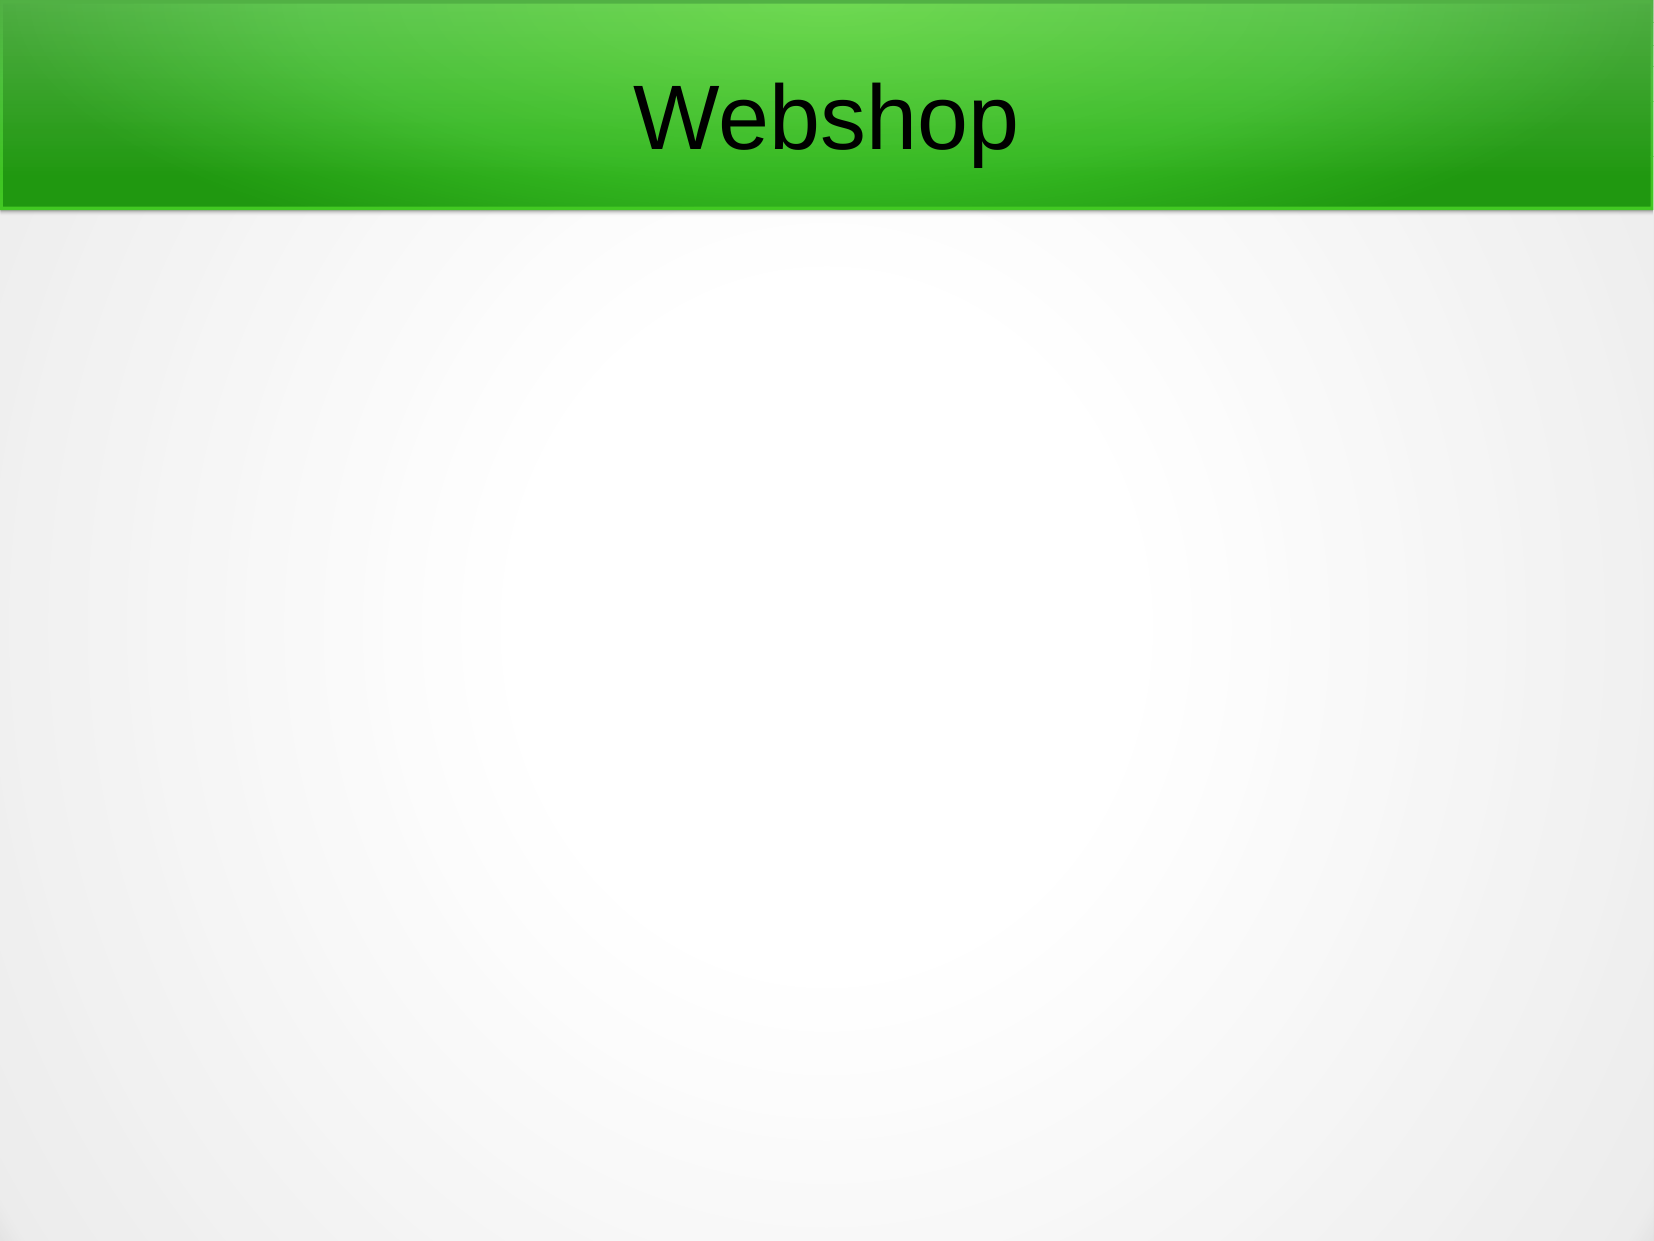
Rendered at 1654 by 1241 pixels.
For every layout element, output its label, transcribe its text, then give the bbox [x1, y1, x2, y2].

title Webshop [82, 47, 1571, 189]
